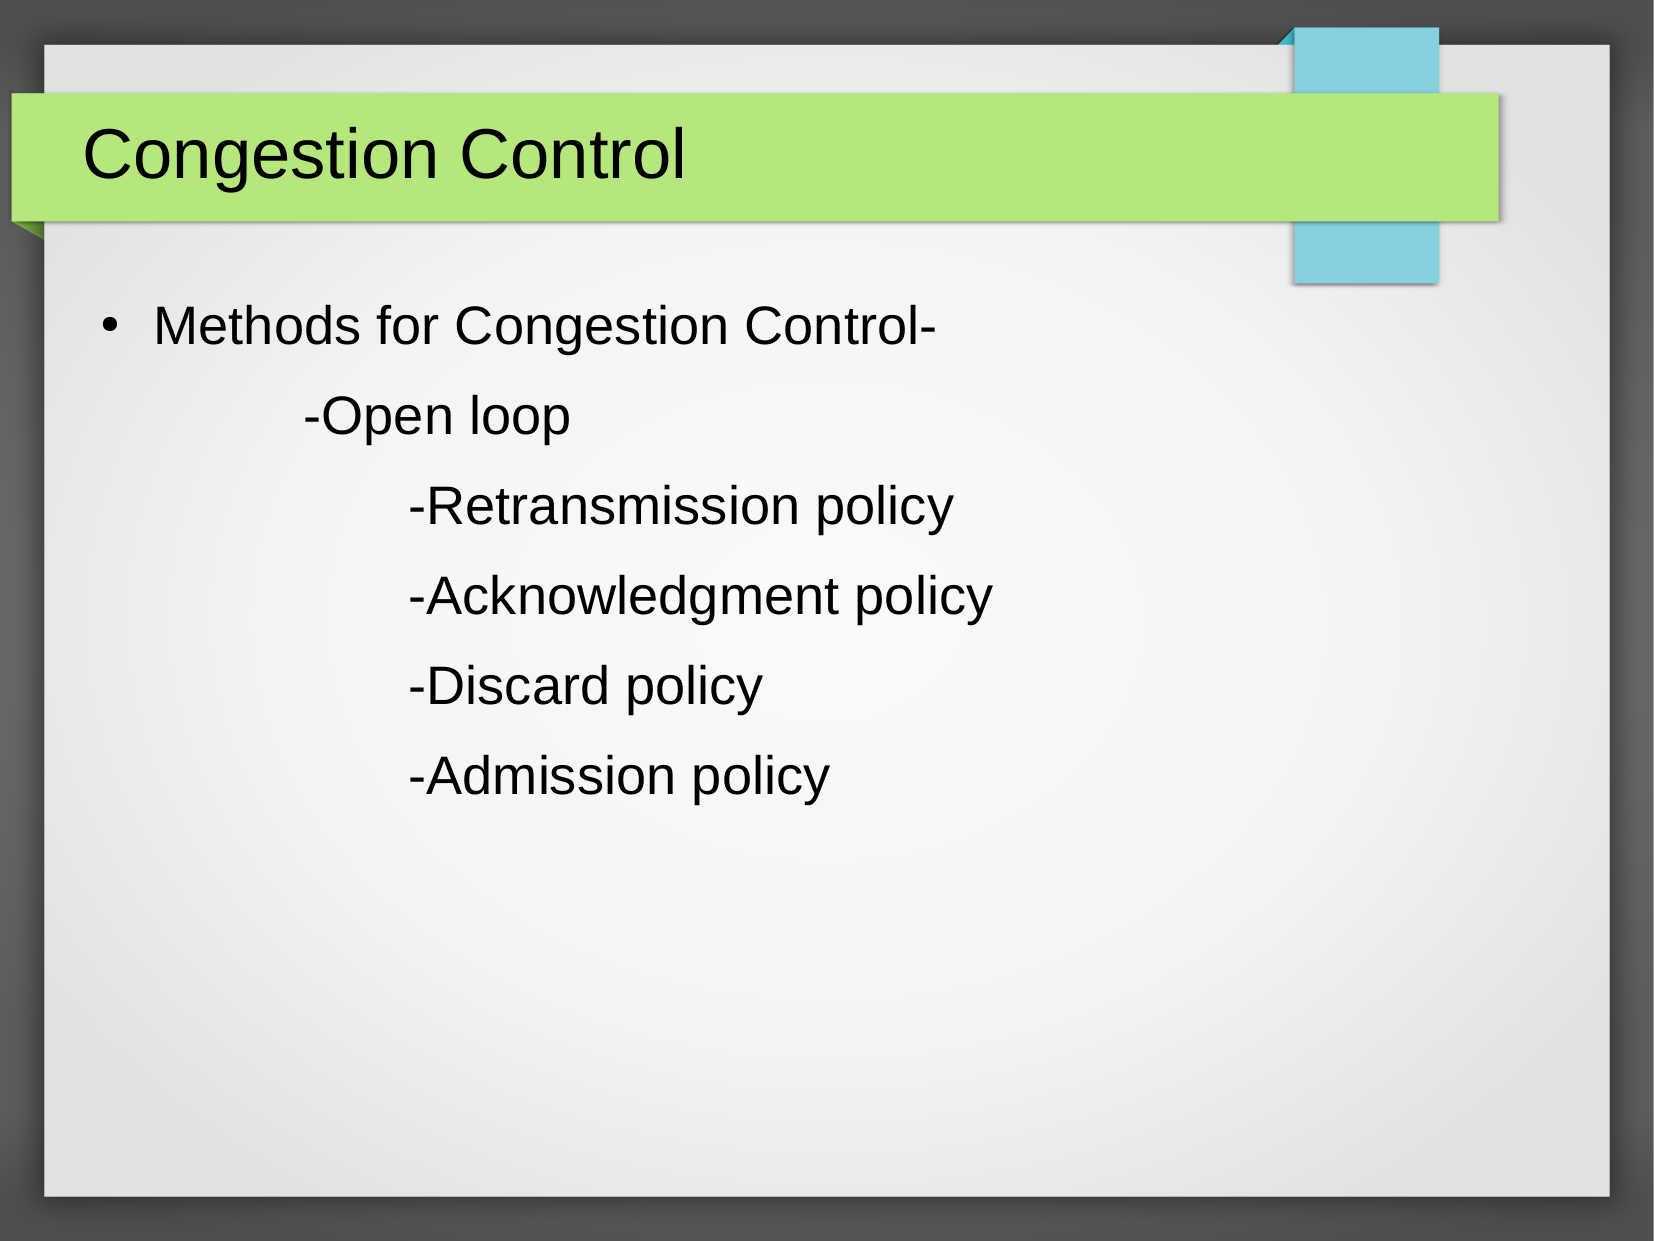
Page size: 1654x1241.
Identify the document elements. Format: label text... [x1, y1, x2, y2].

list Methods for Congestion Control- -Open loop -Retransmission policy -Acknowledgment policy -Discard policy -Admission policy [82, 295, 1571, 1015]
picture [0, 0, 1654, 1241]
title Congestion Control [82, 94, 1264, 213]
